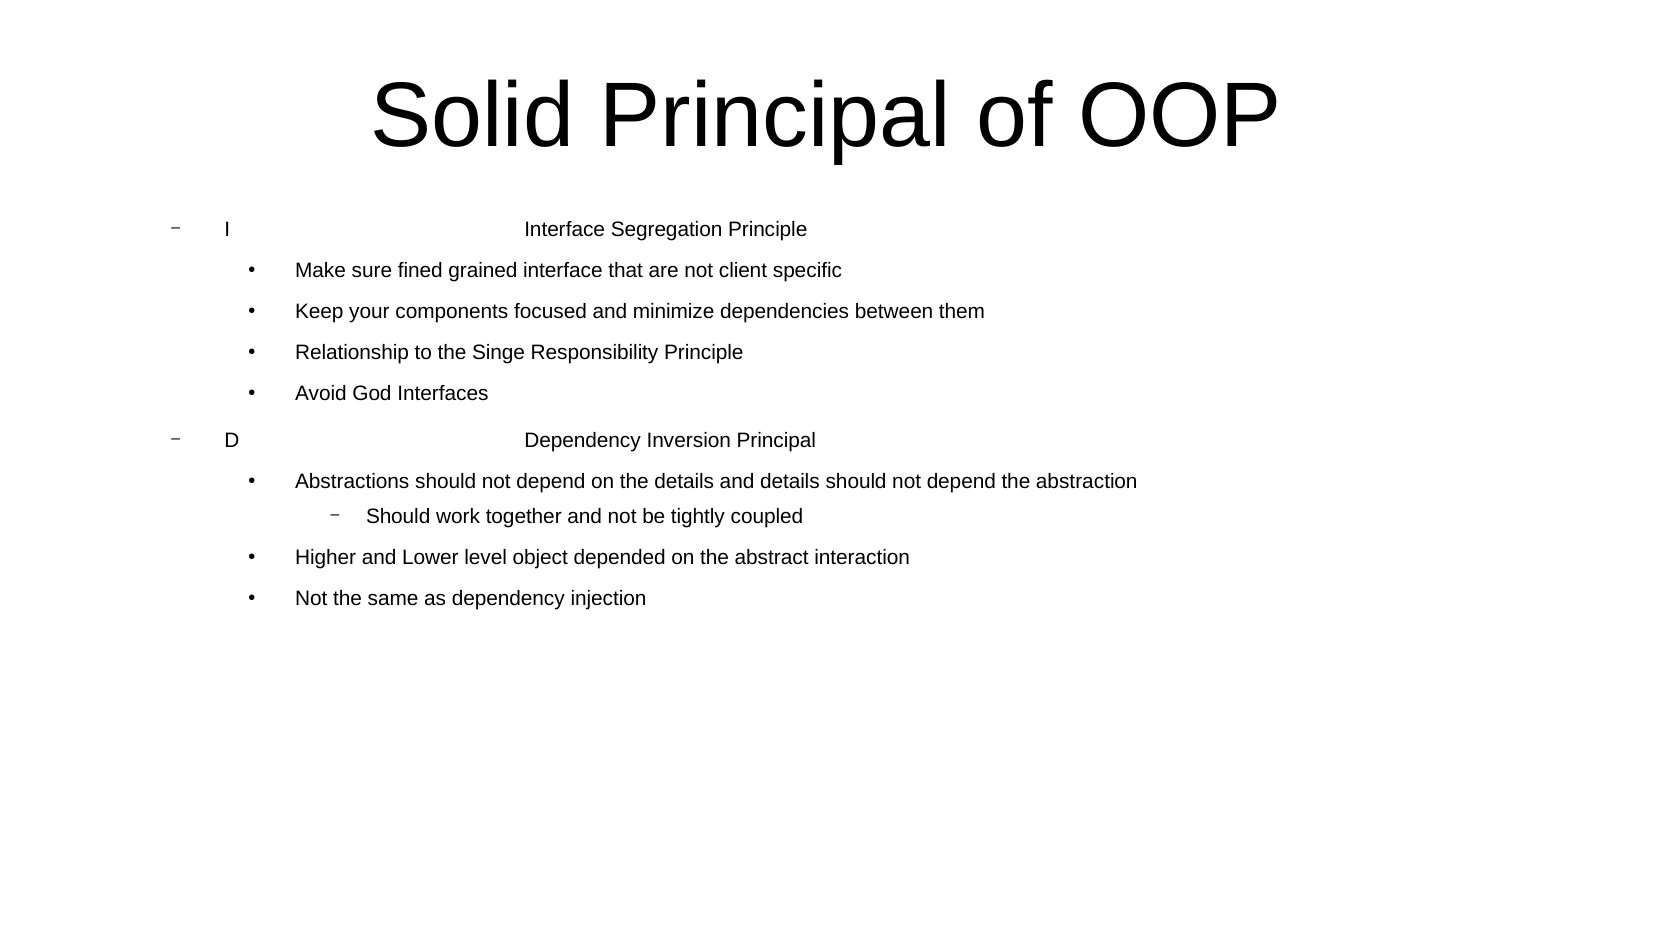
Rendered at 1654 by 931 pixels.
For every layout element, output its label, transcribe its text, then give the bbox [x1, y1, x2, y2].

list I Interface Segregation Principle Make sure fined grained interface that are not client specific Keep your components focused and minimize dependencies between them Relationship to the Singe Responsibility Principle Avoid God Interfaces D Dependency Inversion Principal Abstractions should not depend on the details and details should not depend the abstraction Should work together and not be tightly coupled Higher and Lower level object depended on the abstract interaction Not the same as dependency injection [82, 217, 1571, 758]
title Solid Principal of OOP [82, 37, 1571, 193]
